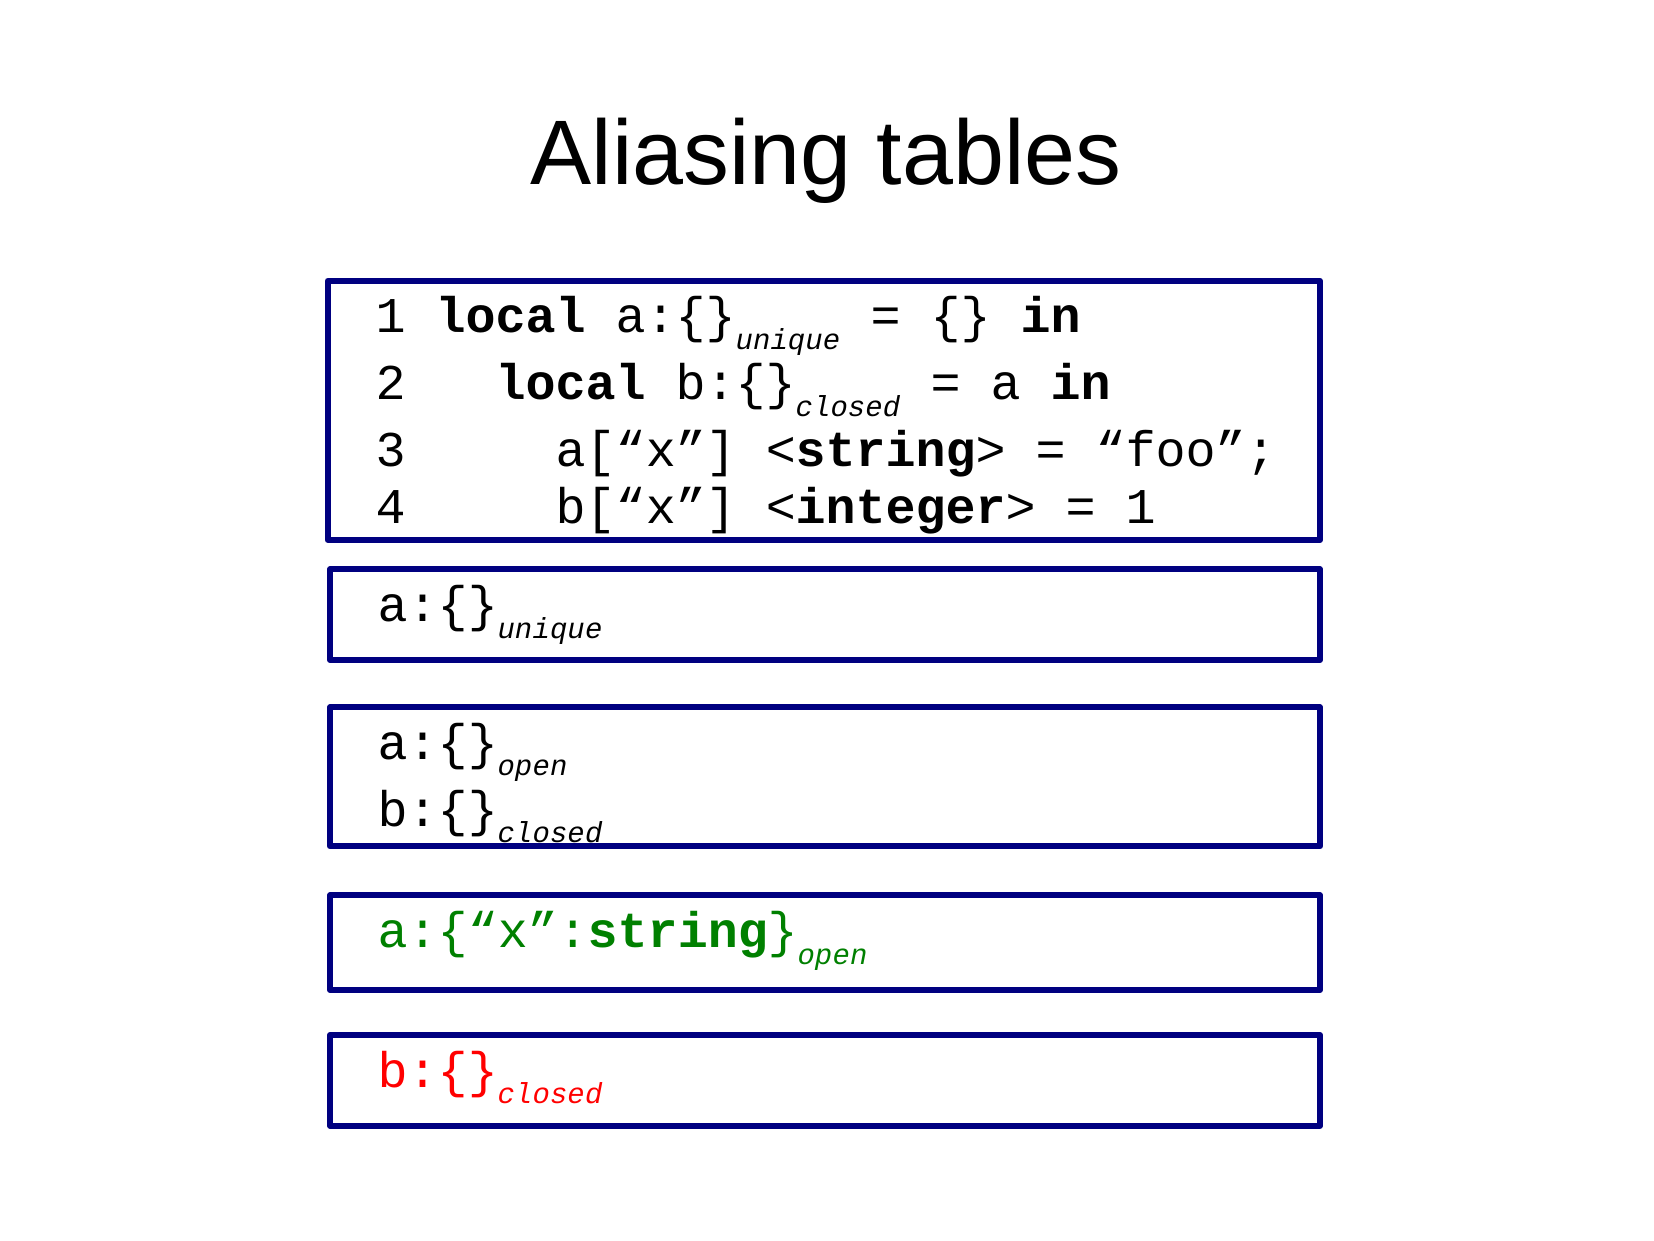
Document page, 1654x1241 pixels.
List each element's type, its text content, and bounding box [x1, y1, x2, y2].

text_box a:{}open b:{}closed [330, 707, 1321, 847]
text_box a:{“x”:string}open [330, 895, 1321, 991]
text_box 1 local a:{}unique = {} in 2 local b:{}closed = a in 3 a[“x”] <string> = “foo”; 4 b[“x”] <integer> = 1 [327, 280, 1321, 541]
title Aliasing tables [82, 49, 1571, 257]
text_box b:{}closed [330, 1035, 1321, 1126]
text_box a:{}unique [330, 569, 1321, 661]
